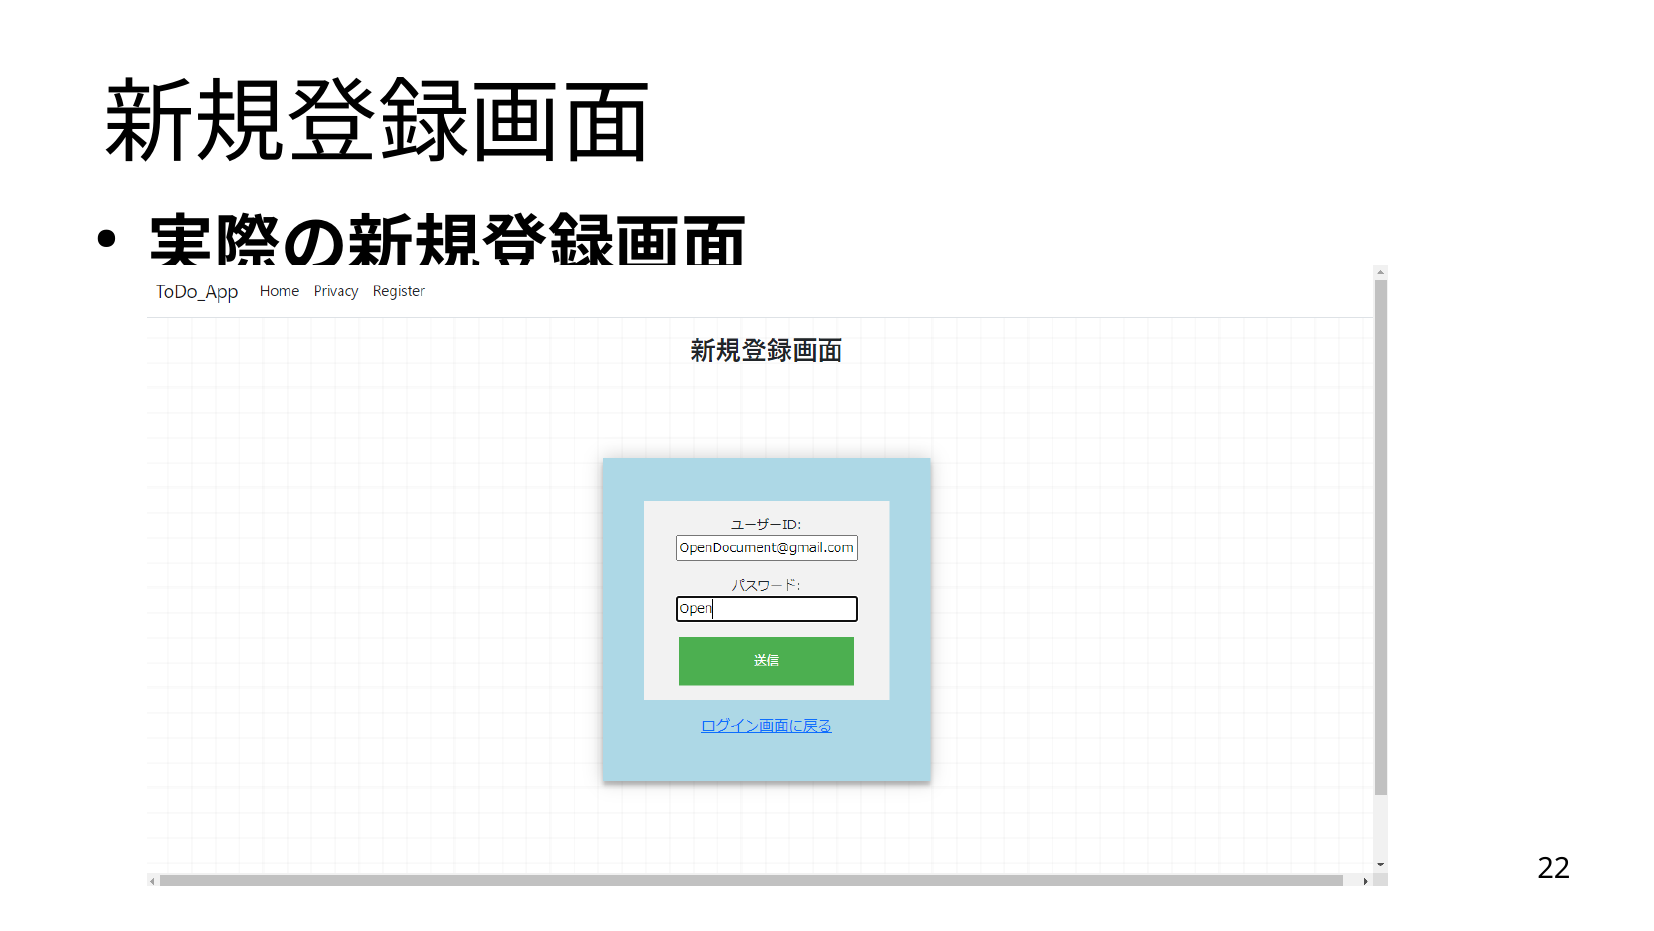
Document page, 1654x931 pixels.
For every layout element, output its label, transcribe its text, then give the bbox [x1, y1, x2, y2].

title 新規登録画面 [82, 37, 1571, 193]
picture [147, 265, 1388, 886]
list 実際の新規登録画面 [76, 192, 1565, 732]
